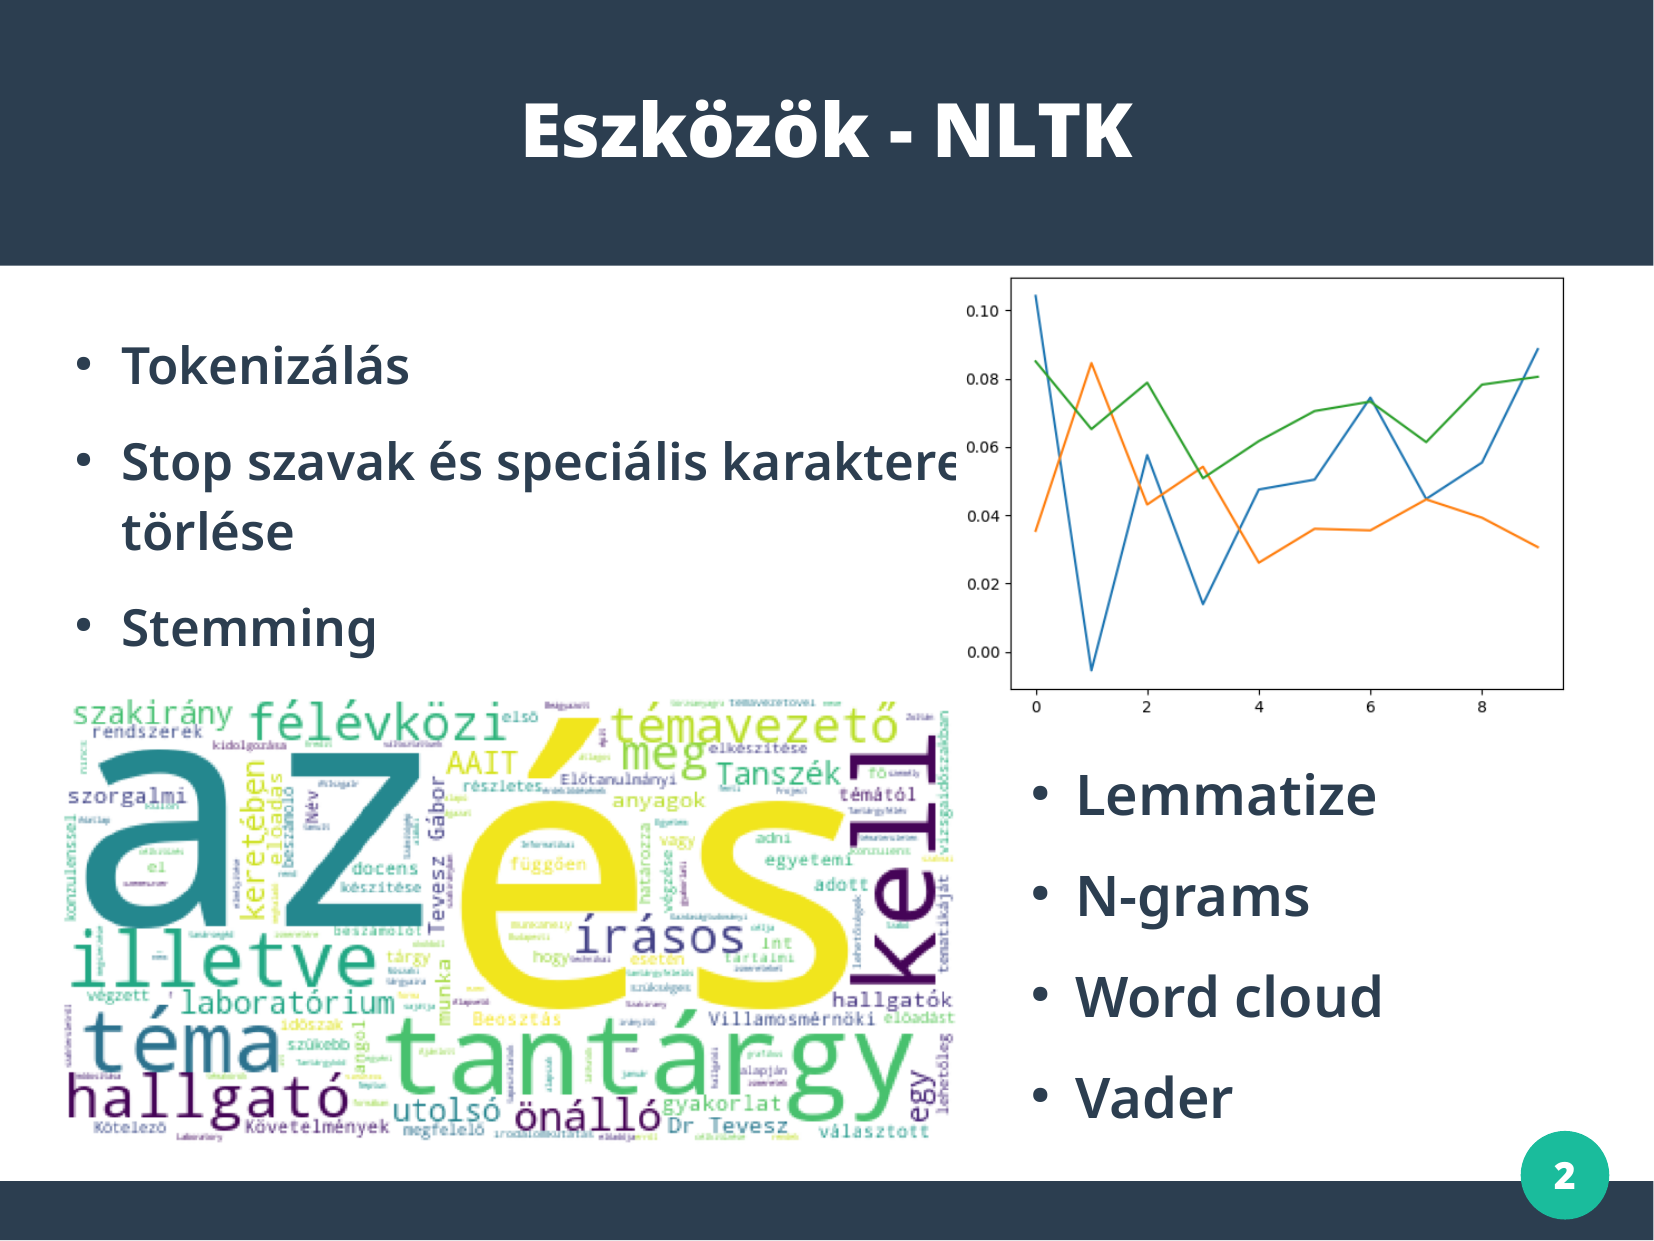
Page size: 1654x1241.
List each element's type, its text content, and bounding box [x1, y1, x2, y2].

list Lemmatize N-grams Word cloud Vader [1015, 755, 1583, 1140]
list Tokenizálás Stop szavak és speciális karakterek törlése Stemming [59, 224, 1004, 662]
picture [59, 271, 1583, 1146]
title Eszközök - NLTK [59, 49, 1595, 207]
